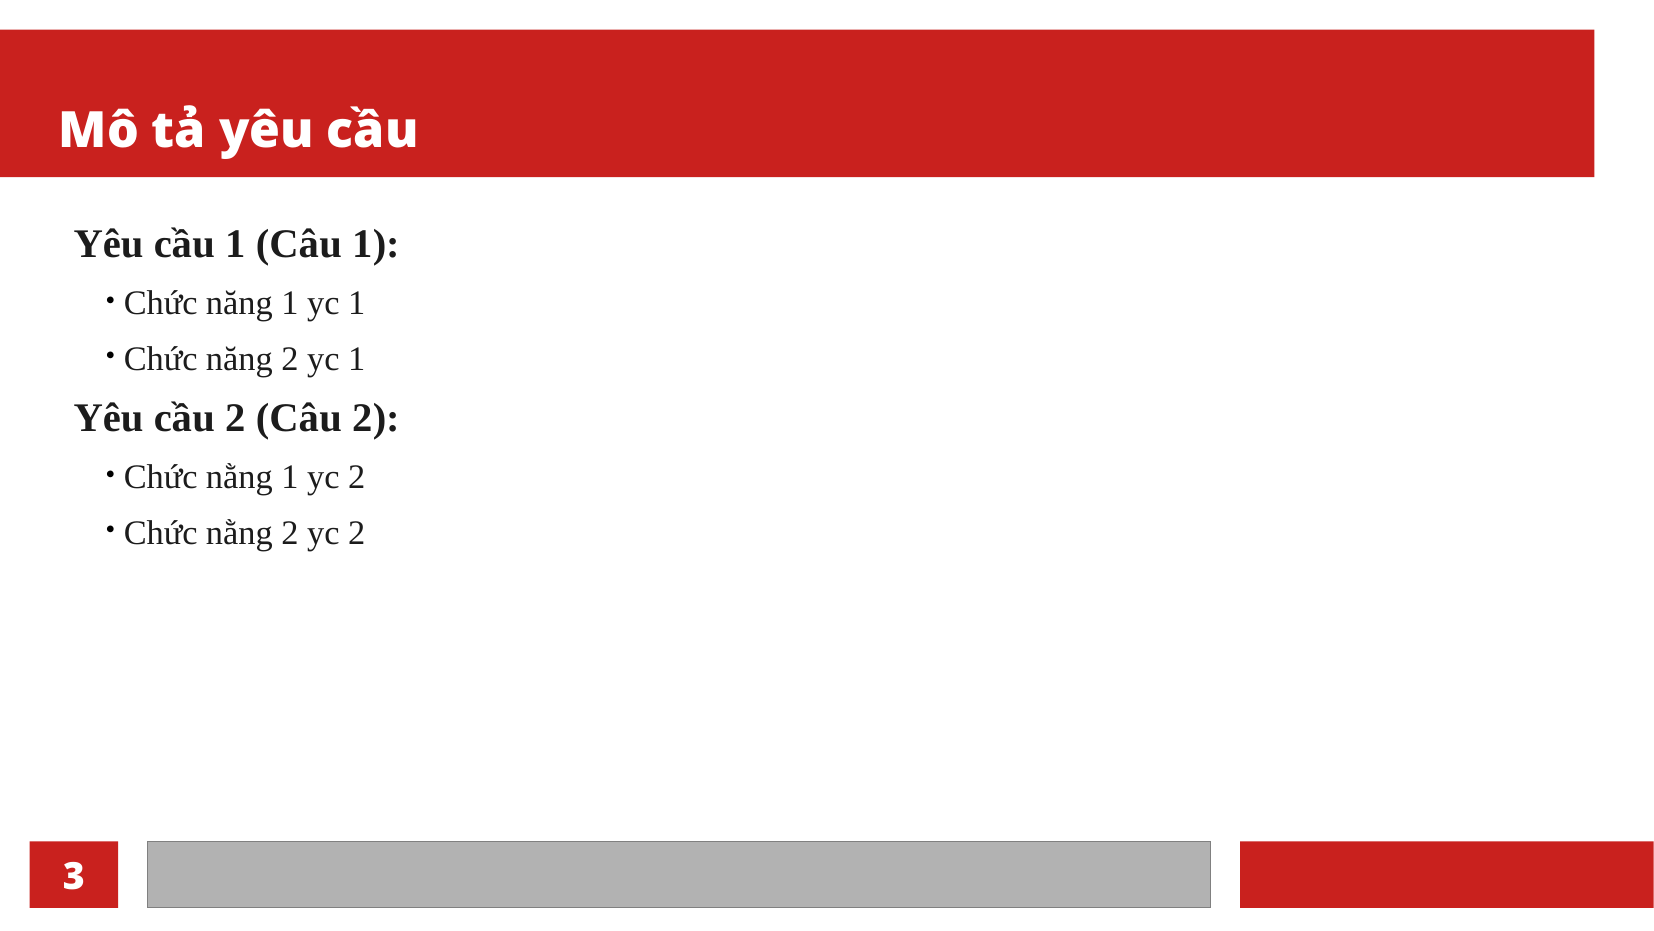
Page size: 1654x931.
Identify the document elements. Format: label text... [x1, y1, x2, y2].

list Yêu cầu 1 (Câu 1): Chức năng 1 yc 1 Chức năng 2 yc 1 Yêu cầu 2 (Câu 2): Chức nằng 1 yc 2 Chức nằng 2 yc 2 [59, 221, 1565, 798]
title Mô tả yêu cầu [59, 44, 1595, 163]
